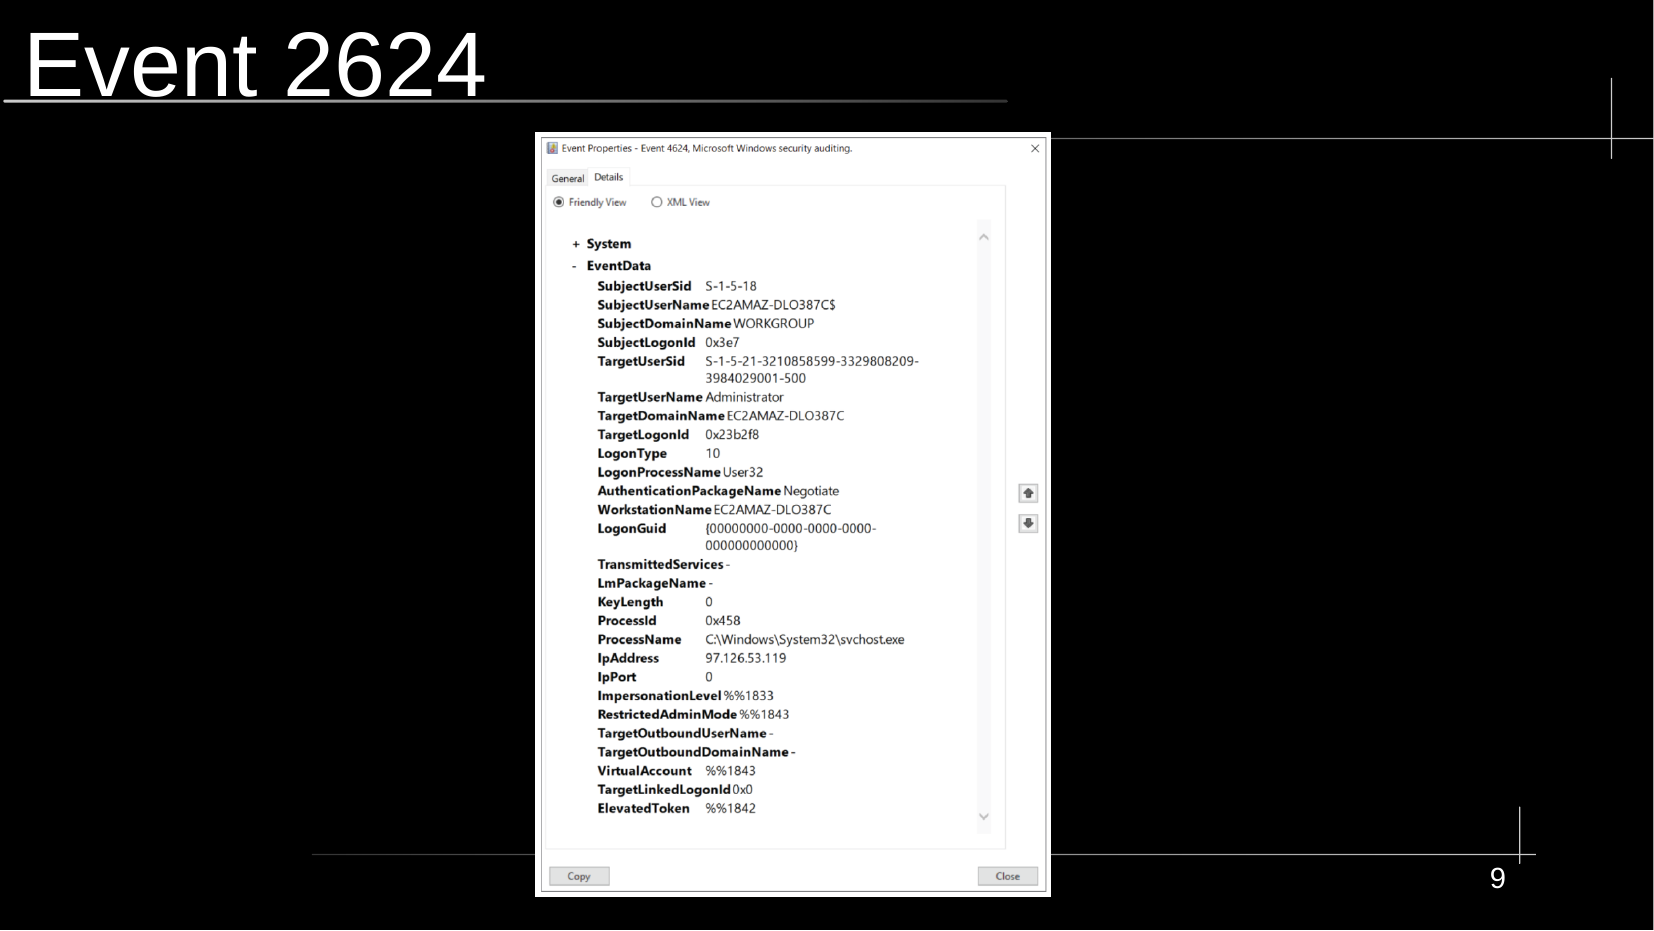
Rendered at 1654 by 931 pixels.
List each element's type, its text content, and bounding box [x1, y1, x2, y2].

title Event 2624 [23, 11, 1589, 119]
picture [535, 132, 1051, 897]
